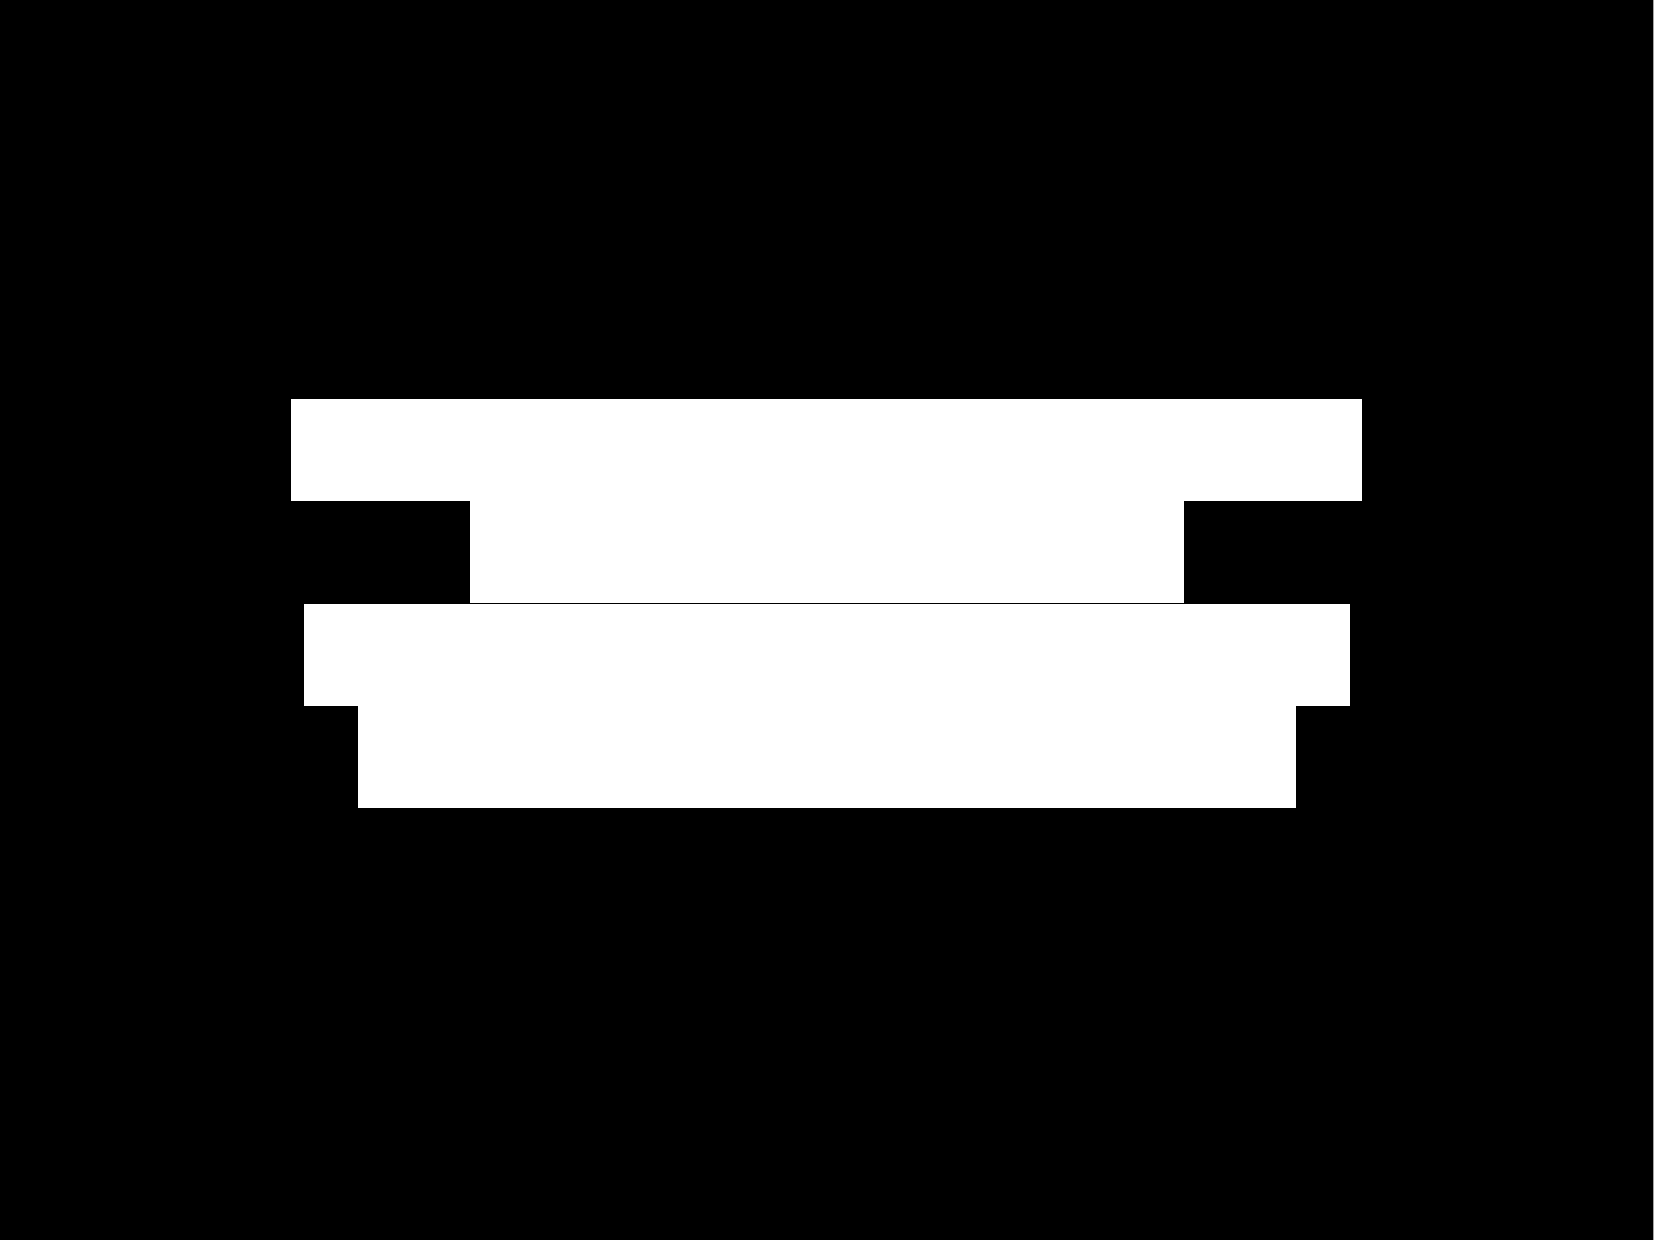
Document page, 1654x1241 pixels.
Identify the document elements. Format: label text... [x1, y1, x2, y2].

subtitle Amar como a mim mesmo a quem me odiar Usar as minhas mãos pra outras mãos abençoar [82, 49, 1571, 1158]
